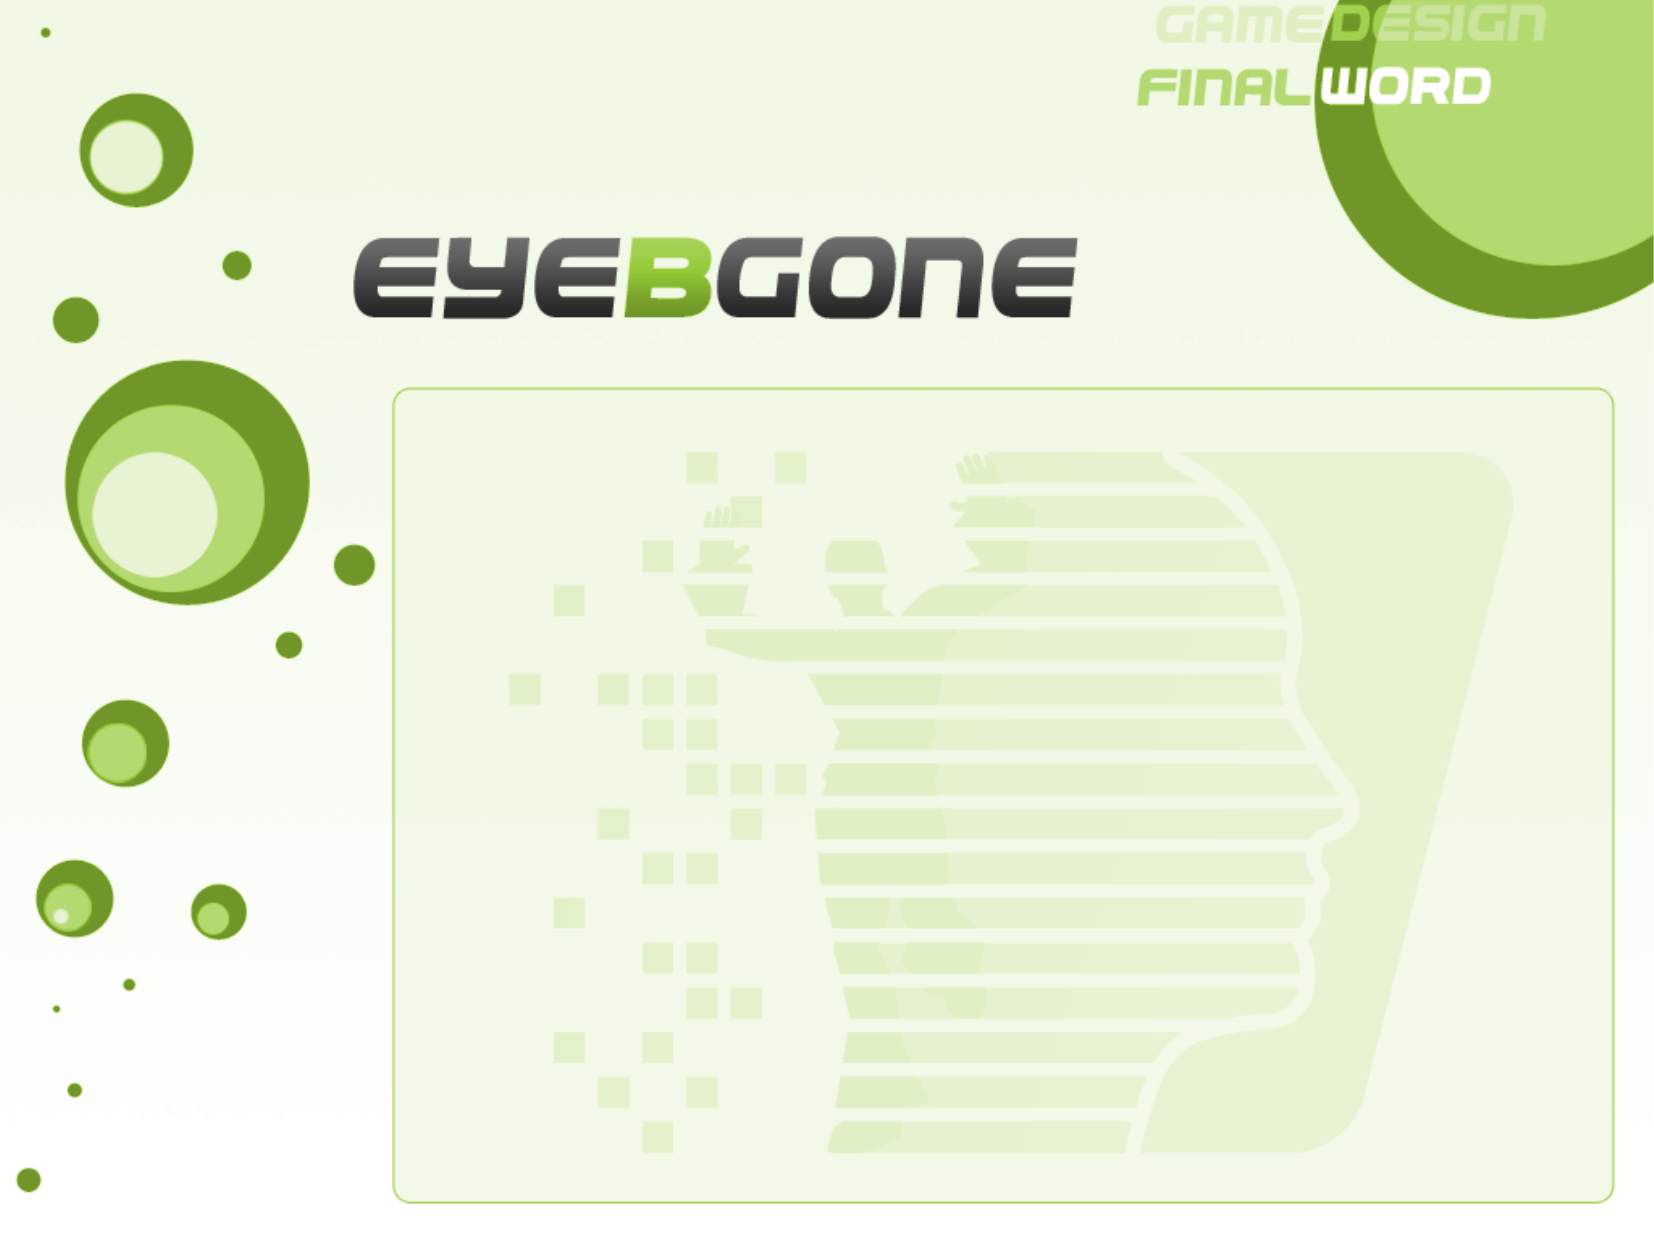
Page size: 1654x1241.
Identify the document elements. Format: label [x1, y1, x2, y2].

picture [0, 0, 1654, 1241]
text_box [413, 413, 1595, 1182]
